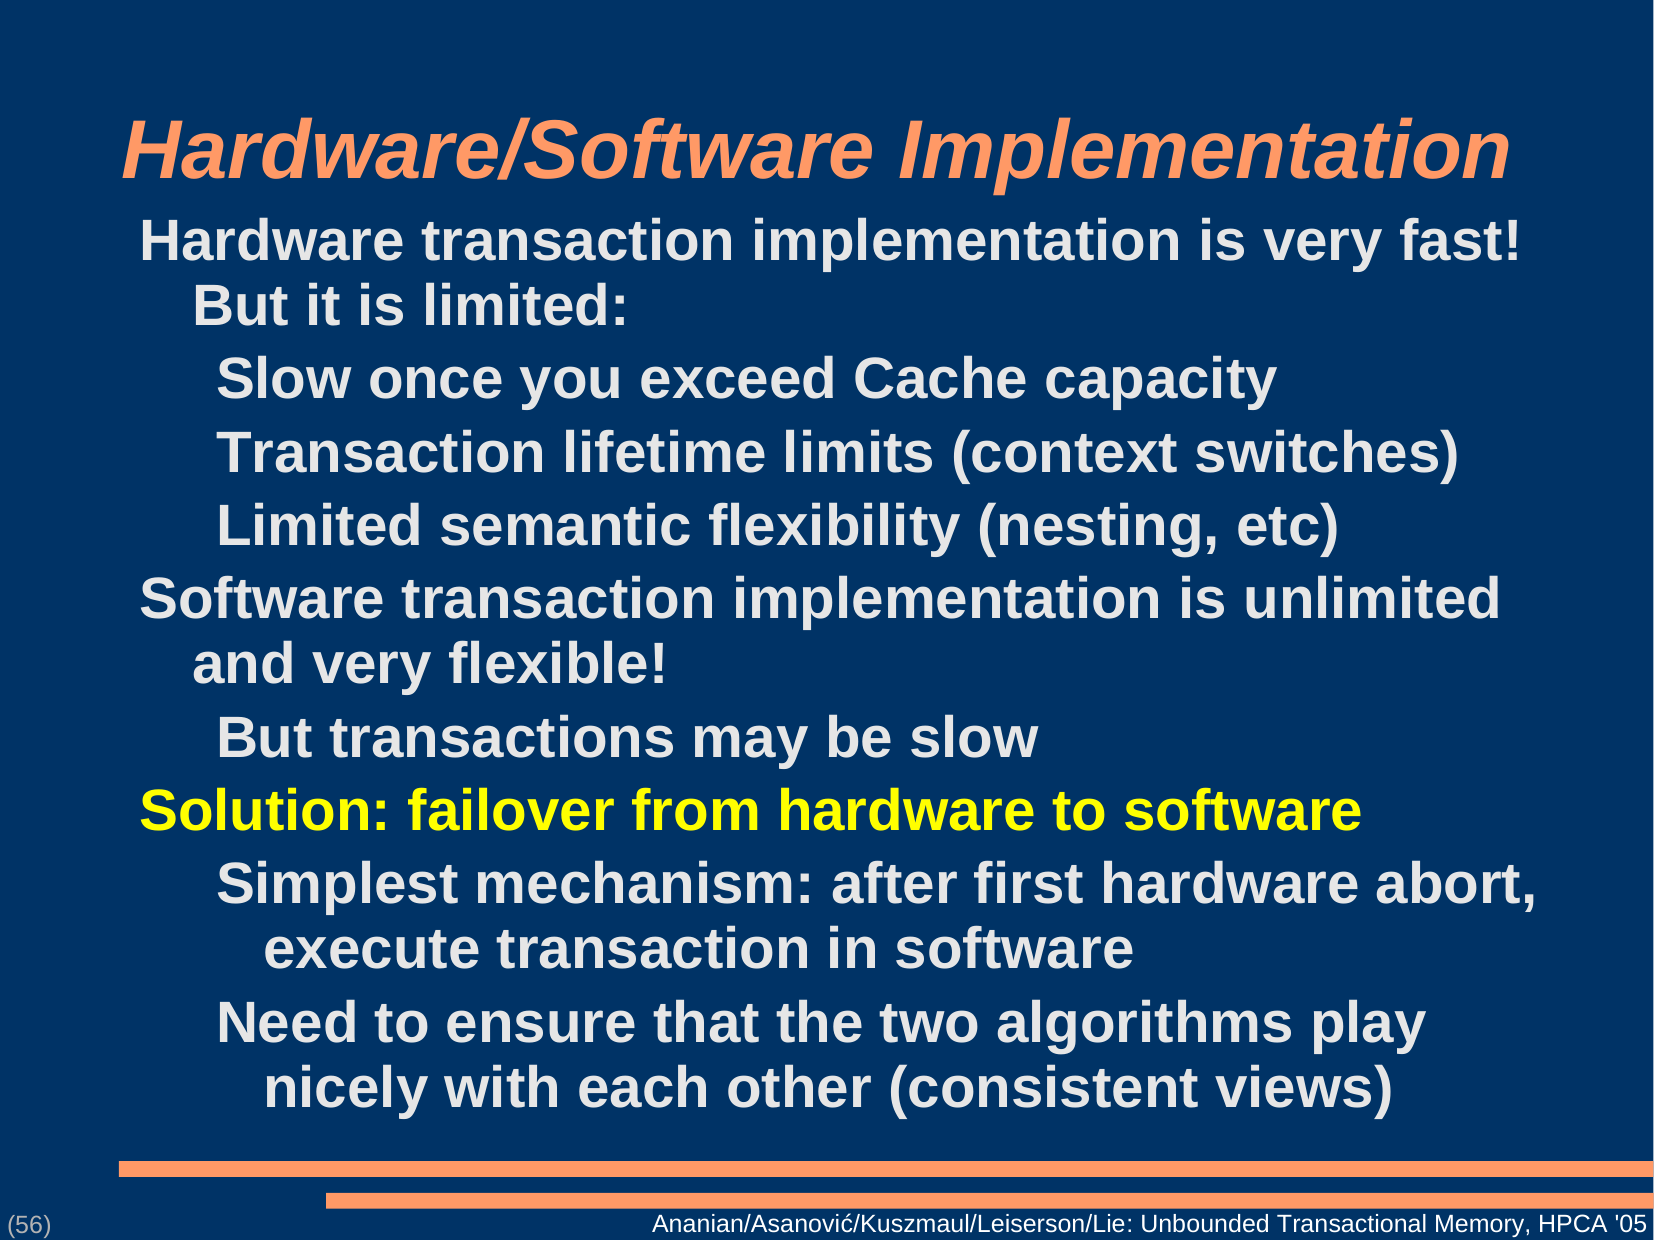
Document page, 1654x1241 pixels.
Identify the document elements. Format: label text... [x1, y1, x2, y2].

title Hardware/Software Implementation [121, 46, 1534, 207]
list Hardware transaction implementation is very fast! But it is limited: Slow once you exceed Cache capacity Transaction lifetime limits (context switches) Limited semantic flexibility (nesting, etc) Software transaction implementation is unlimited and very flexible! But transactions may be slow Solution: failover from hardware to software Simplest mechanism: after first hardware abort, execute transaction in software Need to ensure that the two algorithms play nicely with each other (consistent views) [121, 207, 1561, 1196]
